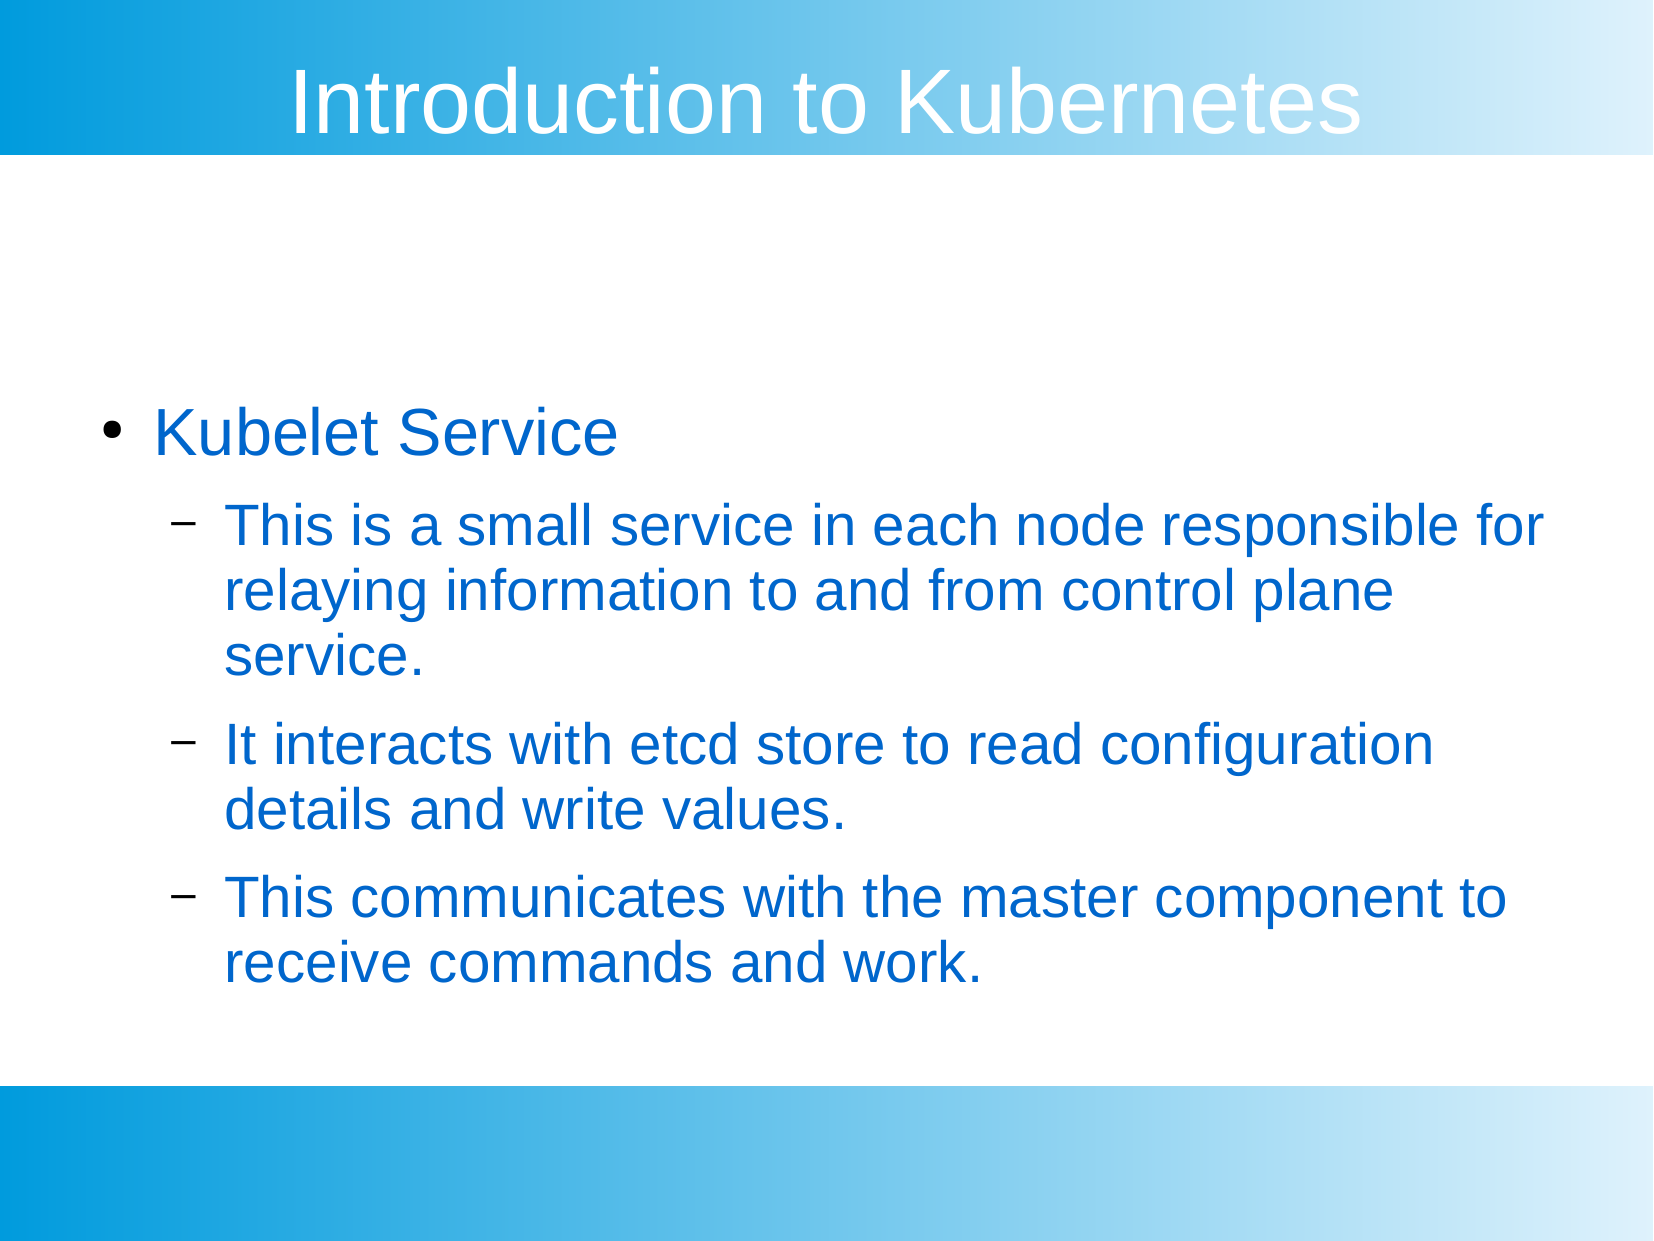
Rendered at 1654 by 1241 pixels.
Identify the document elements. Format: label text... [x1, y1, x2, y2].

title Introduction to Kubernetes [82, 49, 1571, 155]
list Kubelet Service This is a small service in each node responsible for relaying information to and from control plane service. It interacts with etcd store to read configuration details and write values. This communicates with the master component to receive commands and work. [82, 290, 1571, 756]
